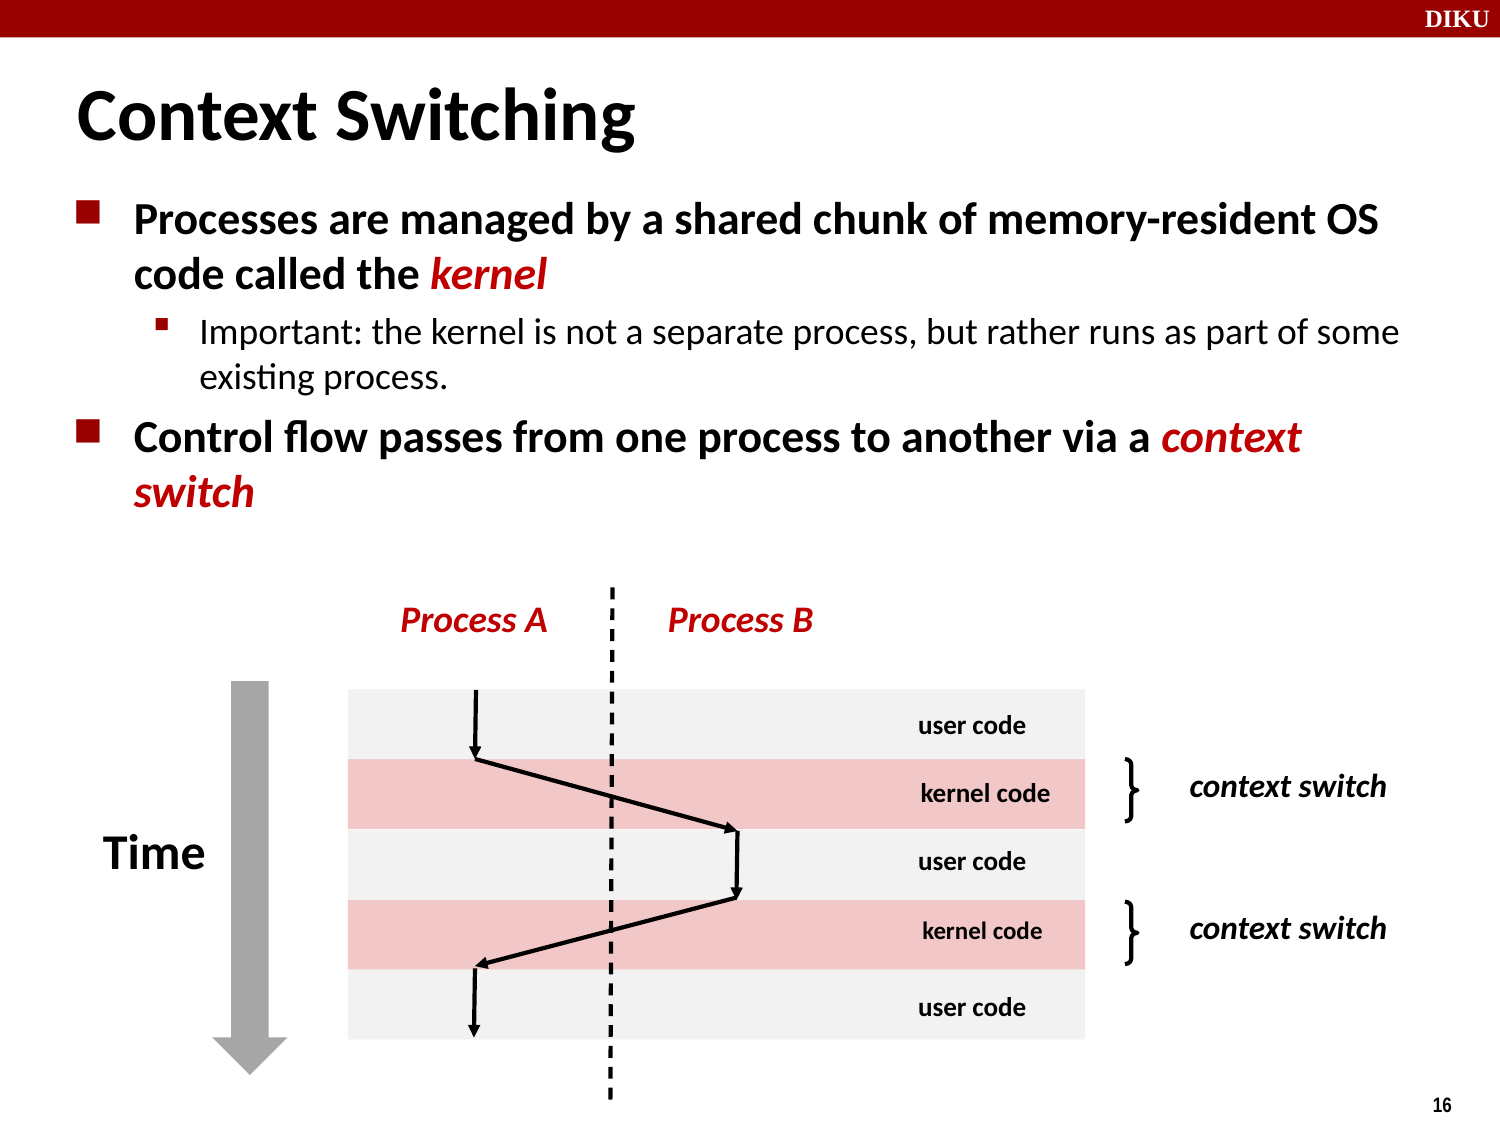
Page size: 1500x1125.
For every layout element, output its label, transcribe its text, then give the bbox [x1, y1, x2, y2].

text_box Process A [385, 587, 563, 648]
text_box kernel code [905, 767, 1066, 816]
text_box Time [88, 812, 221, 888]
text_box user code [903, 835, 1042, 883]
text_box [347, 689, 1086, 1040]
title Context Switching [62, 63, 1021, 158]
list Processes are managed by a shared chunk of memory-resident OS code called the kernel Important: the kernel is not a separate process, but rather runs as part of some existing process. Control flow passes from one process to another via a context switch [62, 181, 1424, 600]
text_box [212, 681, 288, 1075]
text_box context switch [1174, 899, 1403, 954]
text_box context switch [1174, 756, 1403, 812]
text_box Process B [653, 587, 829, 648]
text_box user code [903, 982, 1042, 1030]
text_box kernel code [907, 907, 1058, 953]
text_box user code [903, 699, 1042, 748]
